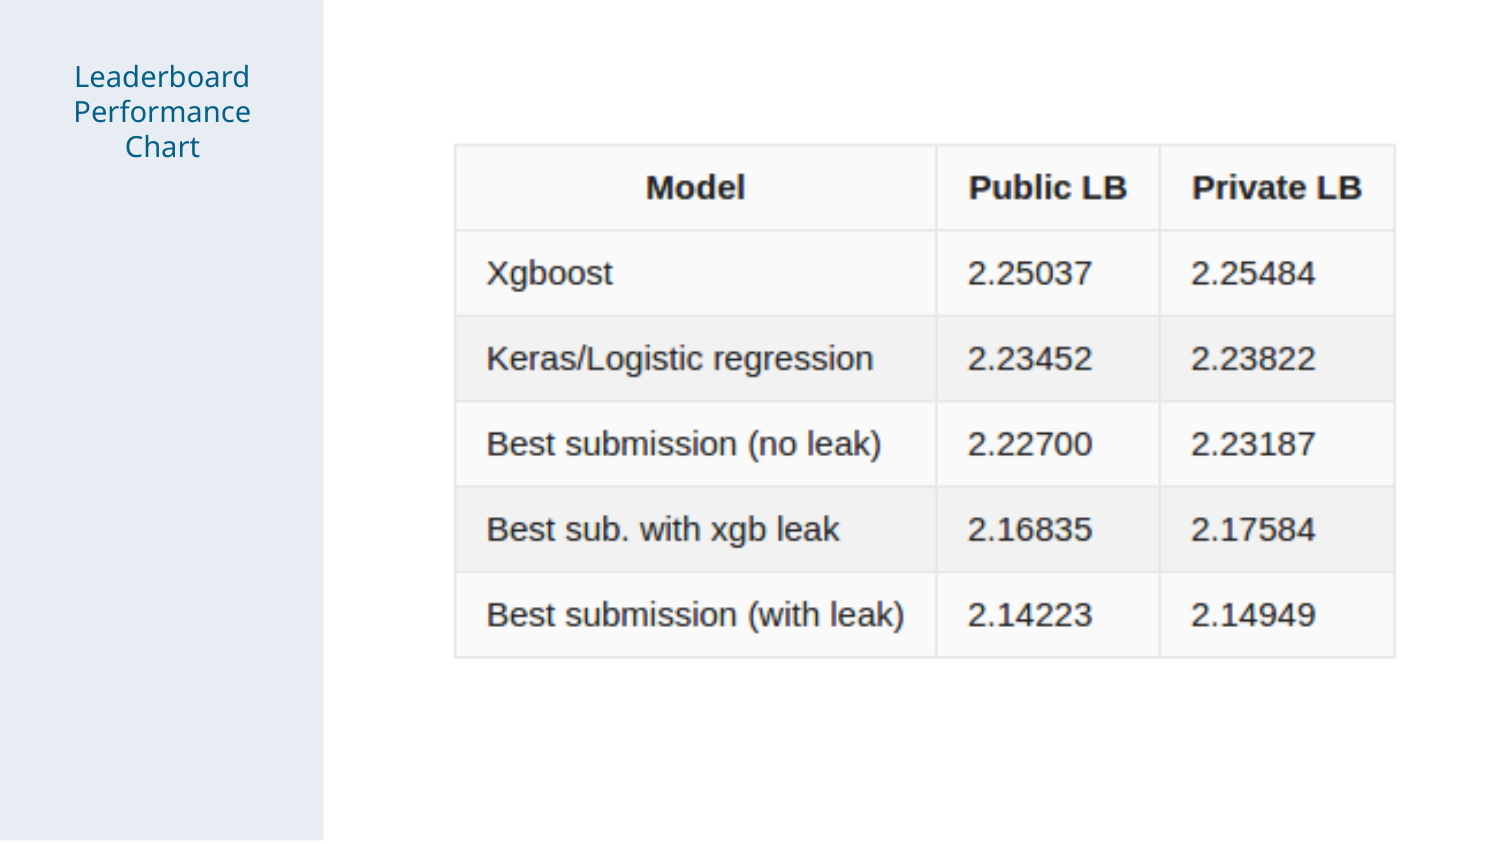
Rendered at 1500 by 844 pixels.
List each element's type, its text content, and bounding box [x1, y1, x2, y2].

text_box [0, 0, 324, 841]
text_box Leaderboard Performance Chart [33, 50, 292, 171]
picture [450, 119, 1408, 680]
